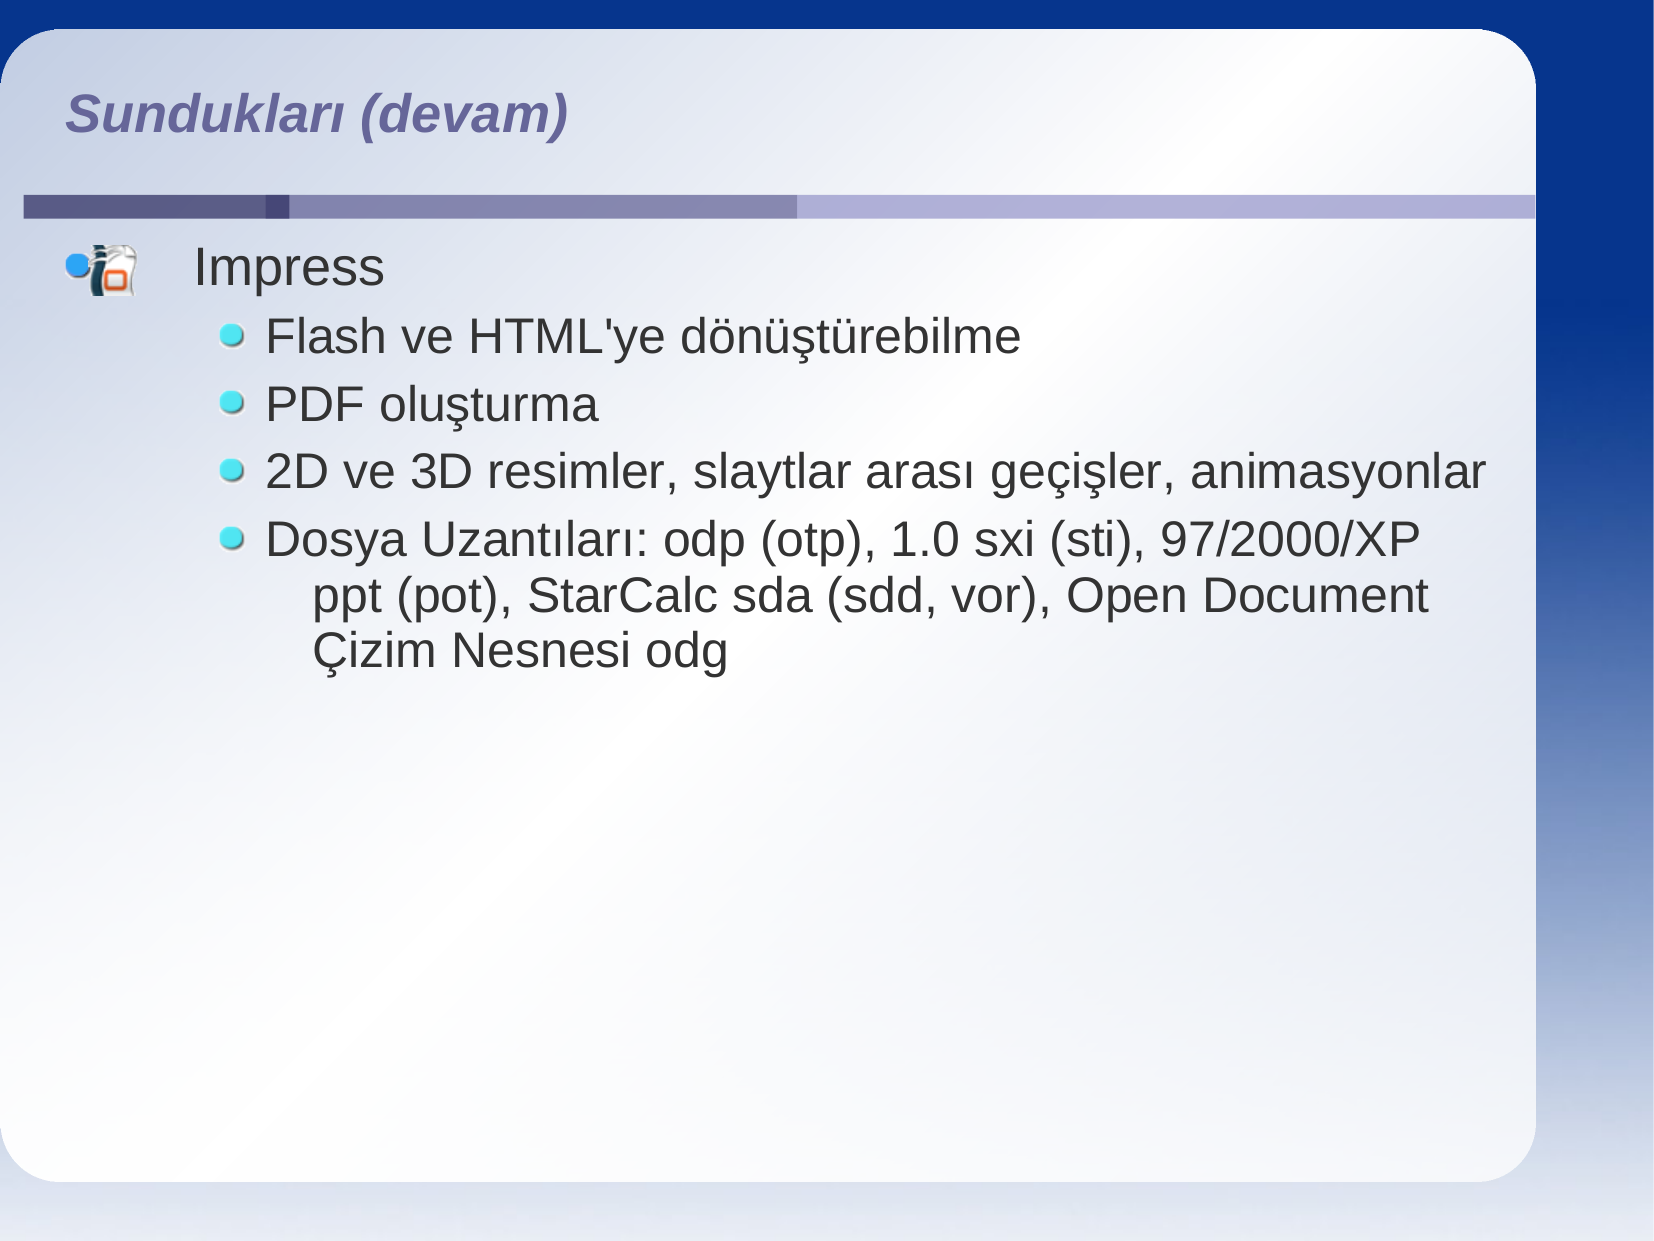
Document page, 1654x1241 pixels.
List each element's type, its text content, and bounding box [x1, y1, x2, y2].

list Impress Flash ve HTML'ye dönüştürebilme PDF oluşturma 2D ve 3D resimler, slaytlar arası geçişler, animasyonlar Dosya Uzantıları: odp (otp), 1.0 sxi (sti), 97/2000/XP ppt (pot), StarCalc sda (sdd, vor), Open Document Çizim Nesnesi odg [29, 236, 1506, 1152]
picture [0, 0, 1654, 1241]
title Sundukları (devam) [29, 49, 1506, 178]
picture [88, 245, 139, 296]
